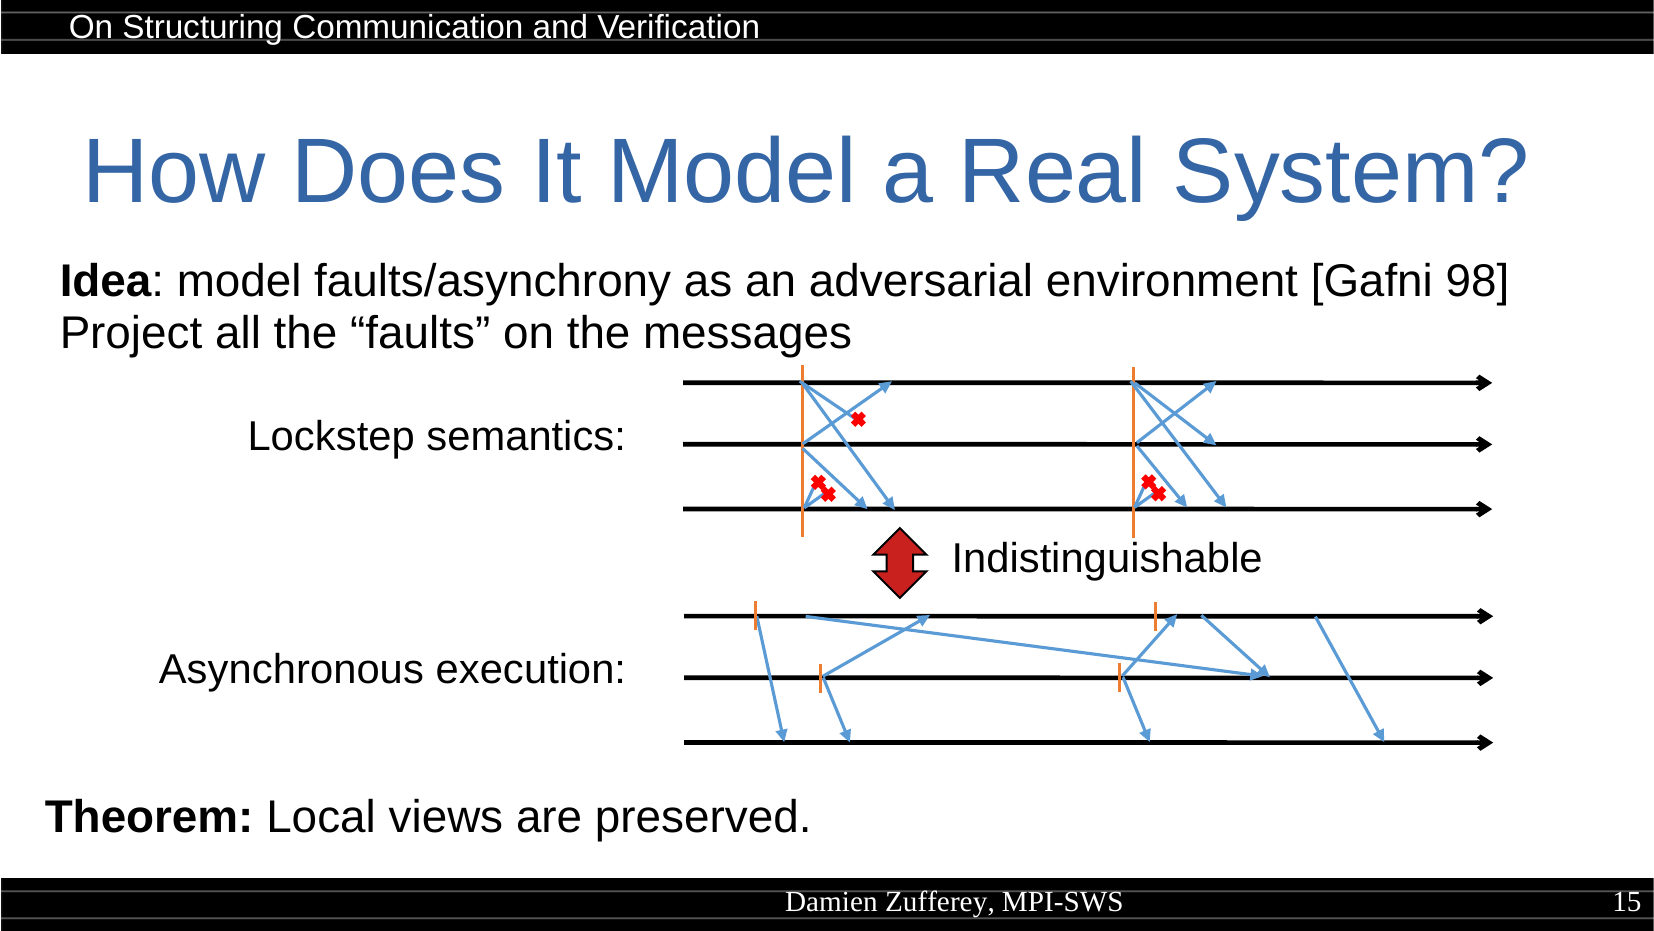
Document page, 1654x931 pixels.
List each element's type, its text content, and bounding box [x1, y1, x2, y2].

text_box [812, 476, 835, 501]
text_box [873, 528, 927, 598]
text_box Lockstep semantics: [232, 400, 642, 466]
picture [1, 878, 1654, 931]
text_box Idea: model faults/asynchrony as an adversarial environment [Gafni 98] Project all the “faults” on the messages [45, 248, 1546, 366]
picture [1, 0, 1654, 54]
text_box [852, 413, 865, 426]
text_box Theorem: Local views are preserved. [29, 778, 827, 849]
text_box Indistinguishable [936, 523, 1278, 589]
text_box Asynchronous execution: [144, 634, 642, 700]
title How Does It Model a Real System? [82, 92, 1571, 249]
text_box [1142, 475, 1165, 500]
